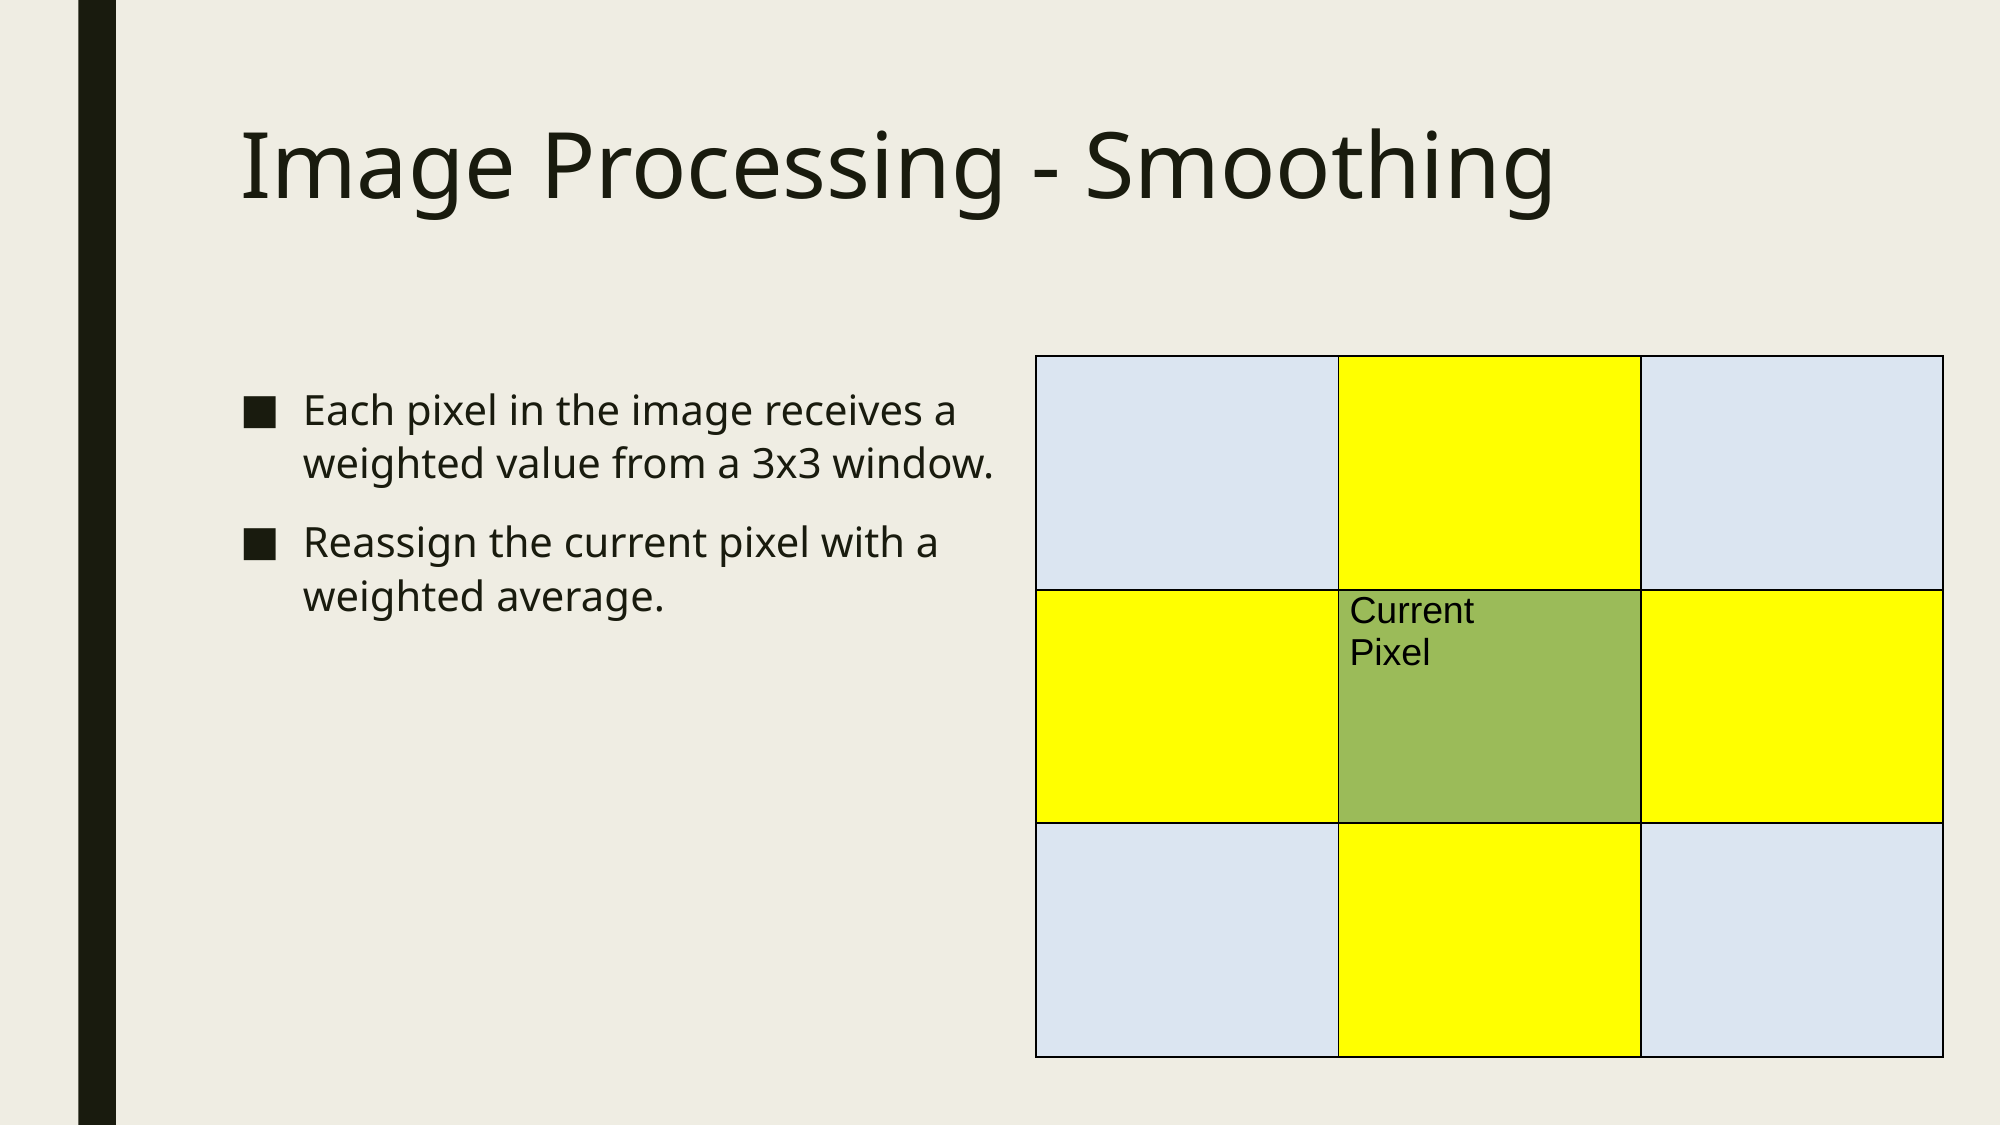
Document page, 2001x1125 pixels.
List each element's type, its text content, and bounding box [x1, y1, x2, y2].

table_cell [1642, 591, 1942, 822]
table_header [1037, 357, 1338, 589]
title Image Processing - Smoothing [225, 112, 1800, 357]
table_cell [1339, 824, 1640, 1056]
text_box Each pixel in the image receives a weighted value from a 3x3 window. Reassign the current pixel with a weighted average. [225, 374, 1015, 963]
table_header [1642, 357, 1942, 589]
table_cell [1642, 824, 1942, 1056]
table_cell [1037, 824, 1338, 1056]
table_cell Current Pixel [1339, 591, 1640, 822]
table_cell [1037, 591, 1338, 822]
table_header [1339, 357, 1640, 589]
